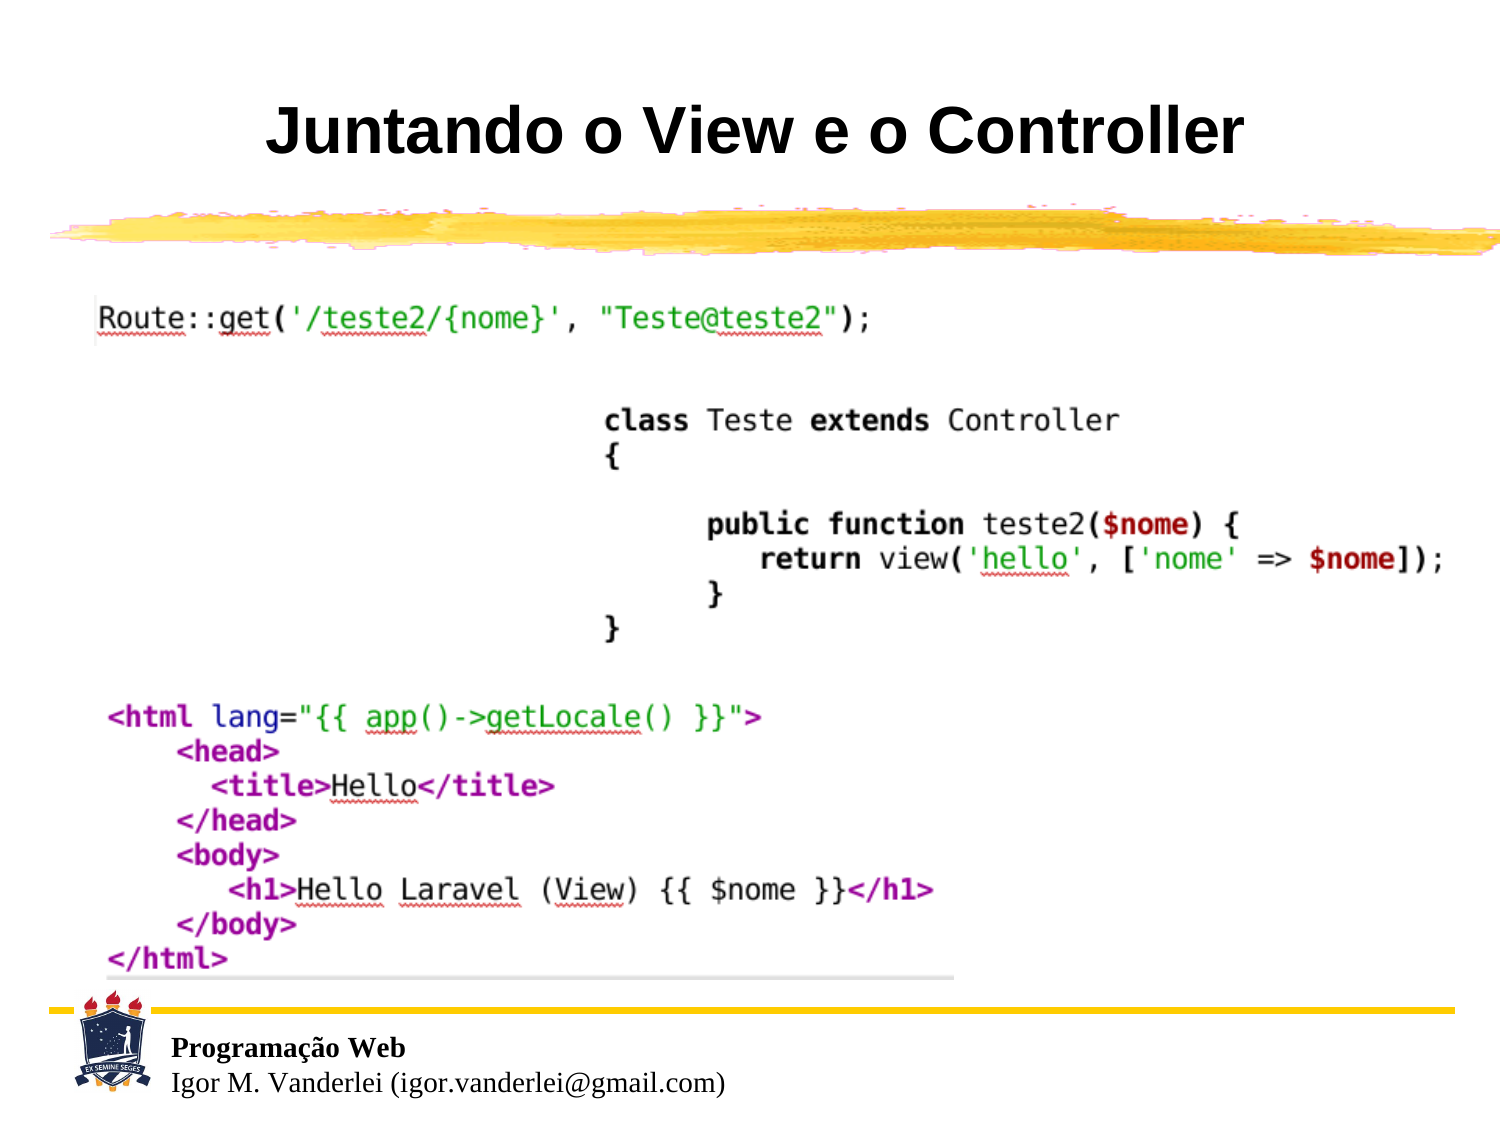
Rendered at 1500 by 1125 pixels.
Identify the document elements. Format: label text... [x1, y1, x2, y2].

picture [50, 198, 1500, 267]
picture [74, 989, 151, 1093]
picture [602, 404, 1470, 668]
title Juntando o View e o Controller [24, 54, 1488, 175]
picture [106, 702, 954, 980]
picture [94, 295, 881, 346]
